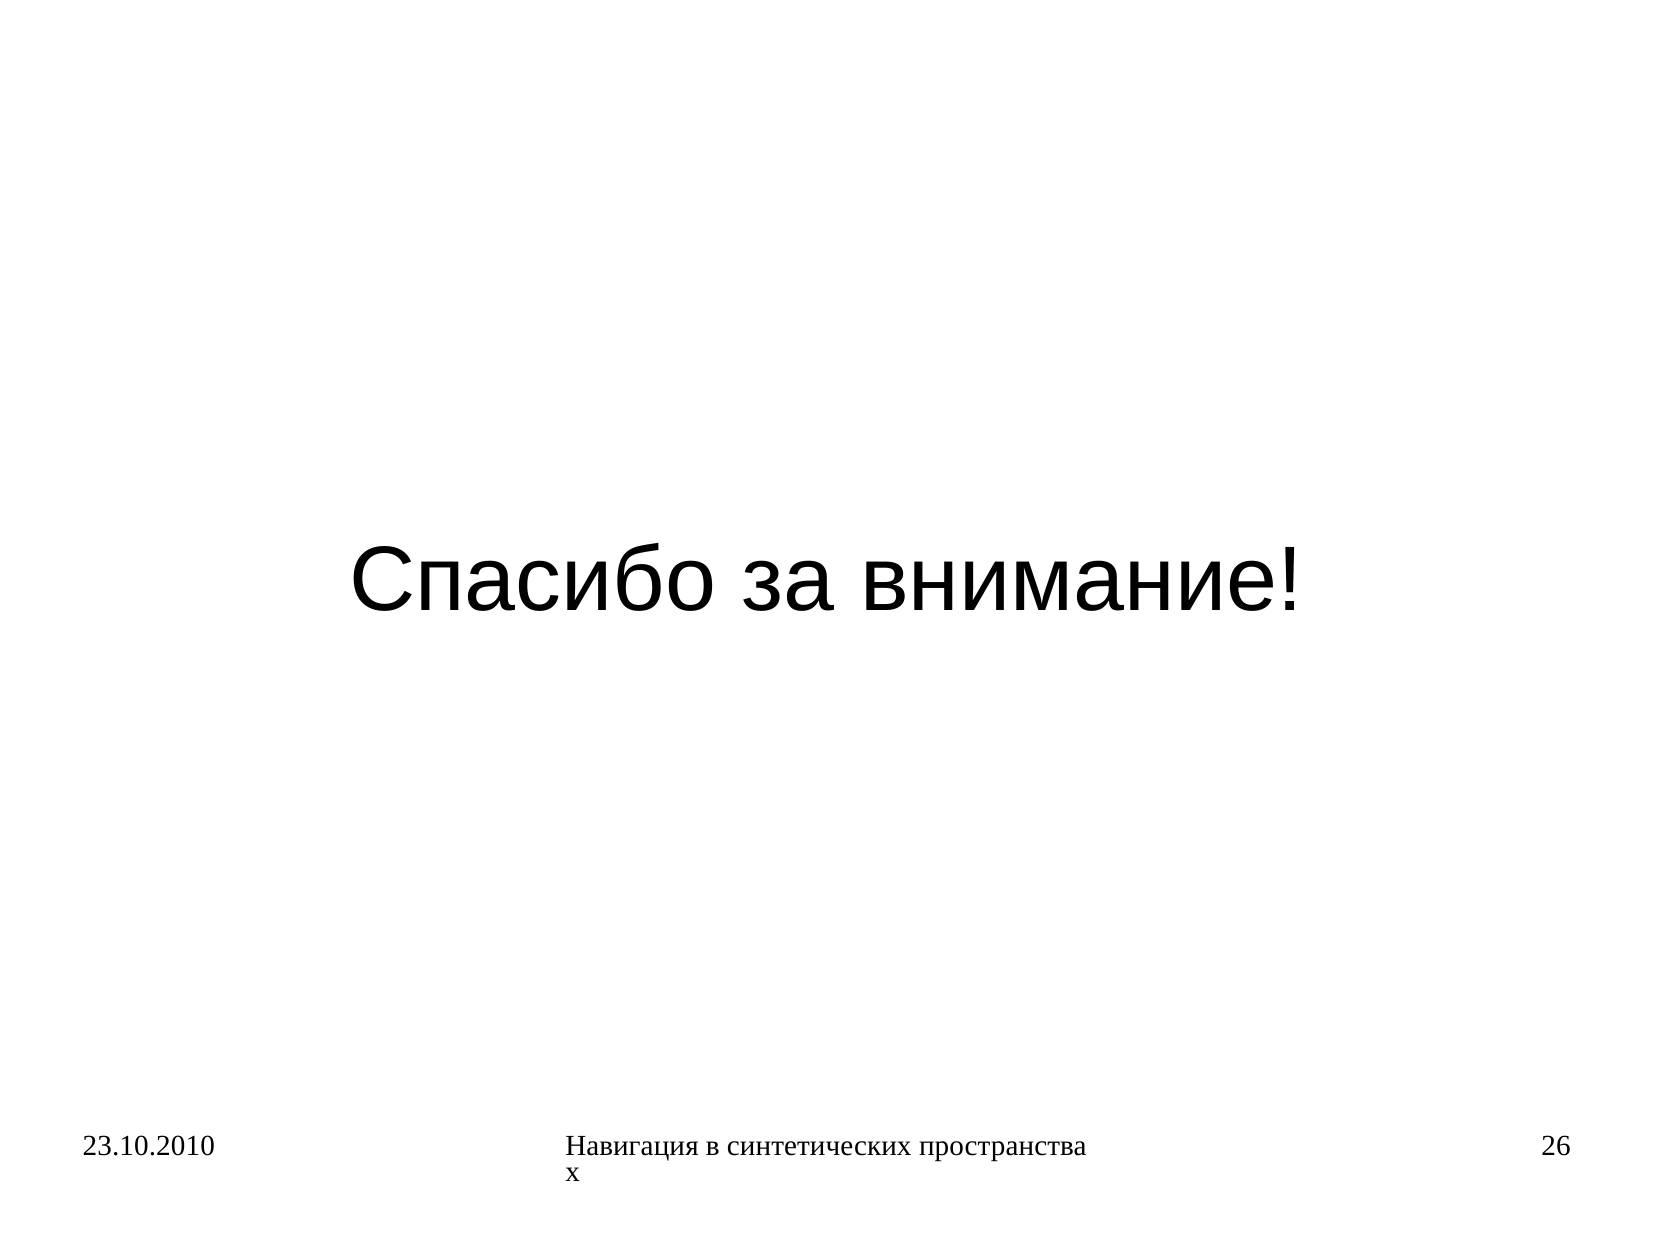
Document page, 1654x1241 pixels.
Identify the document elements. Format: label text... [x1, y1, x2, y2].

subtitle Спасибо за внимание! [82, 169, 1571, 989]
